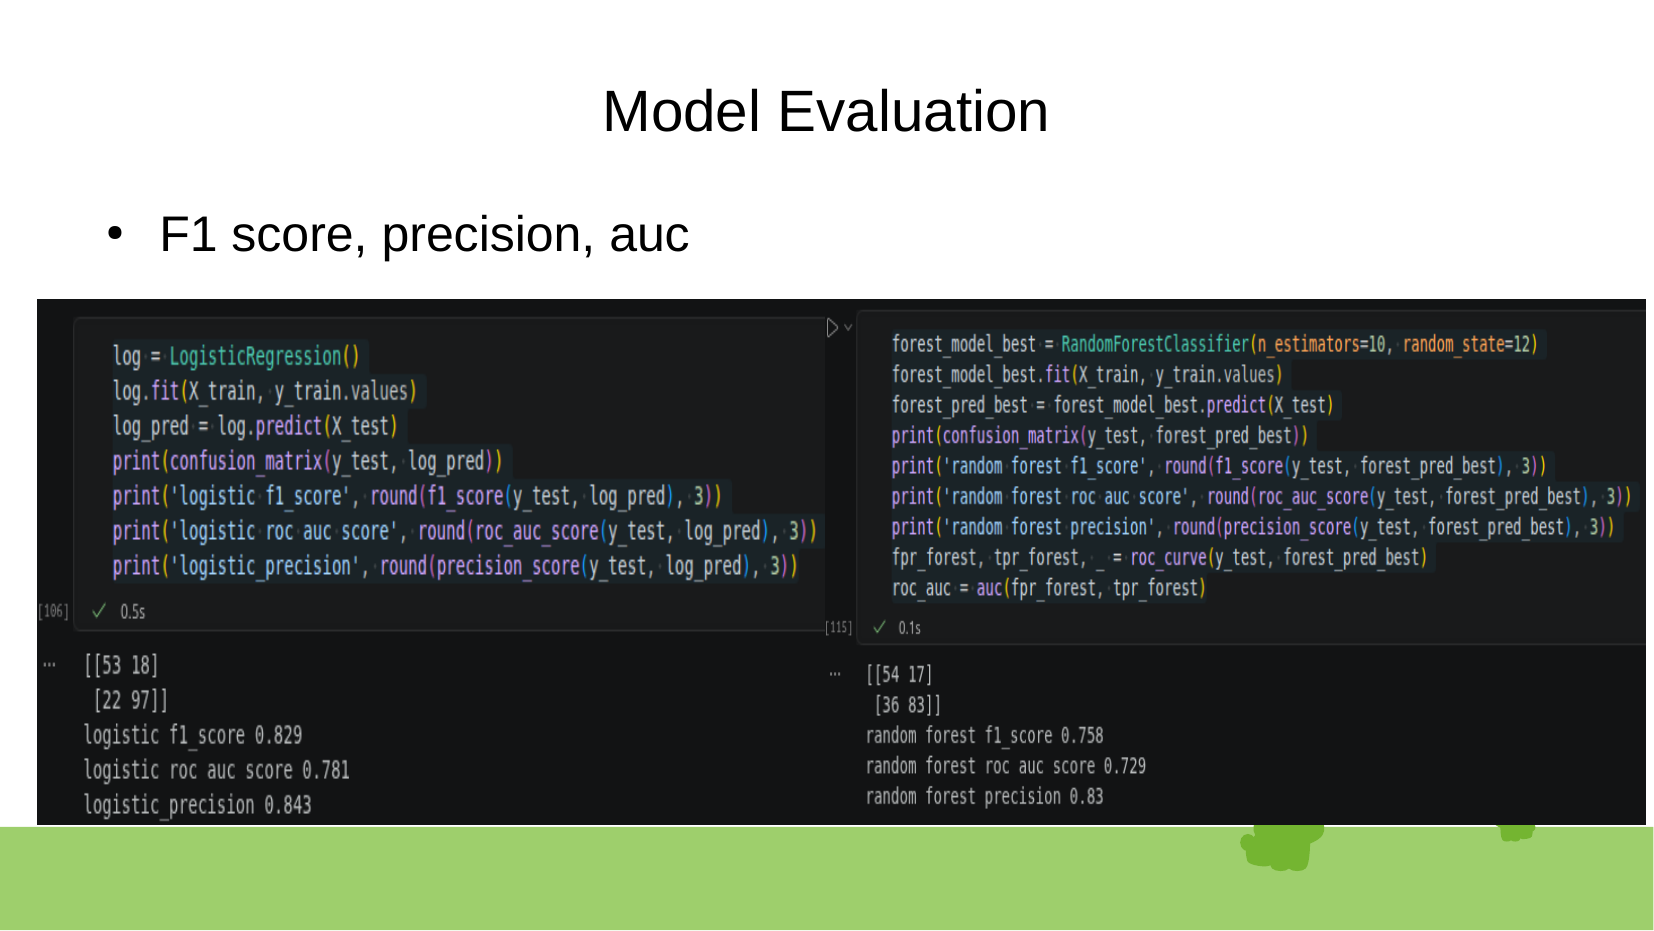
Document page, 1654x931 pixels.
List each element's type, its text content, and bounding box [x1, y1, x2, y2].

list F1 score, precision, auc [88, 206, 1565, 299]
picture [37, 299, 1646, 826]
title Model Evaluation [88, 37, 1565, 186]
